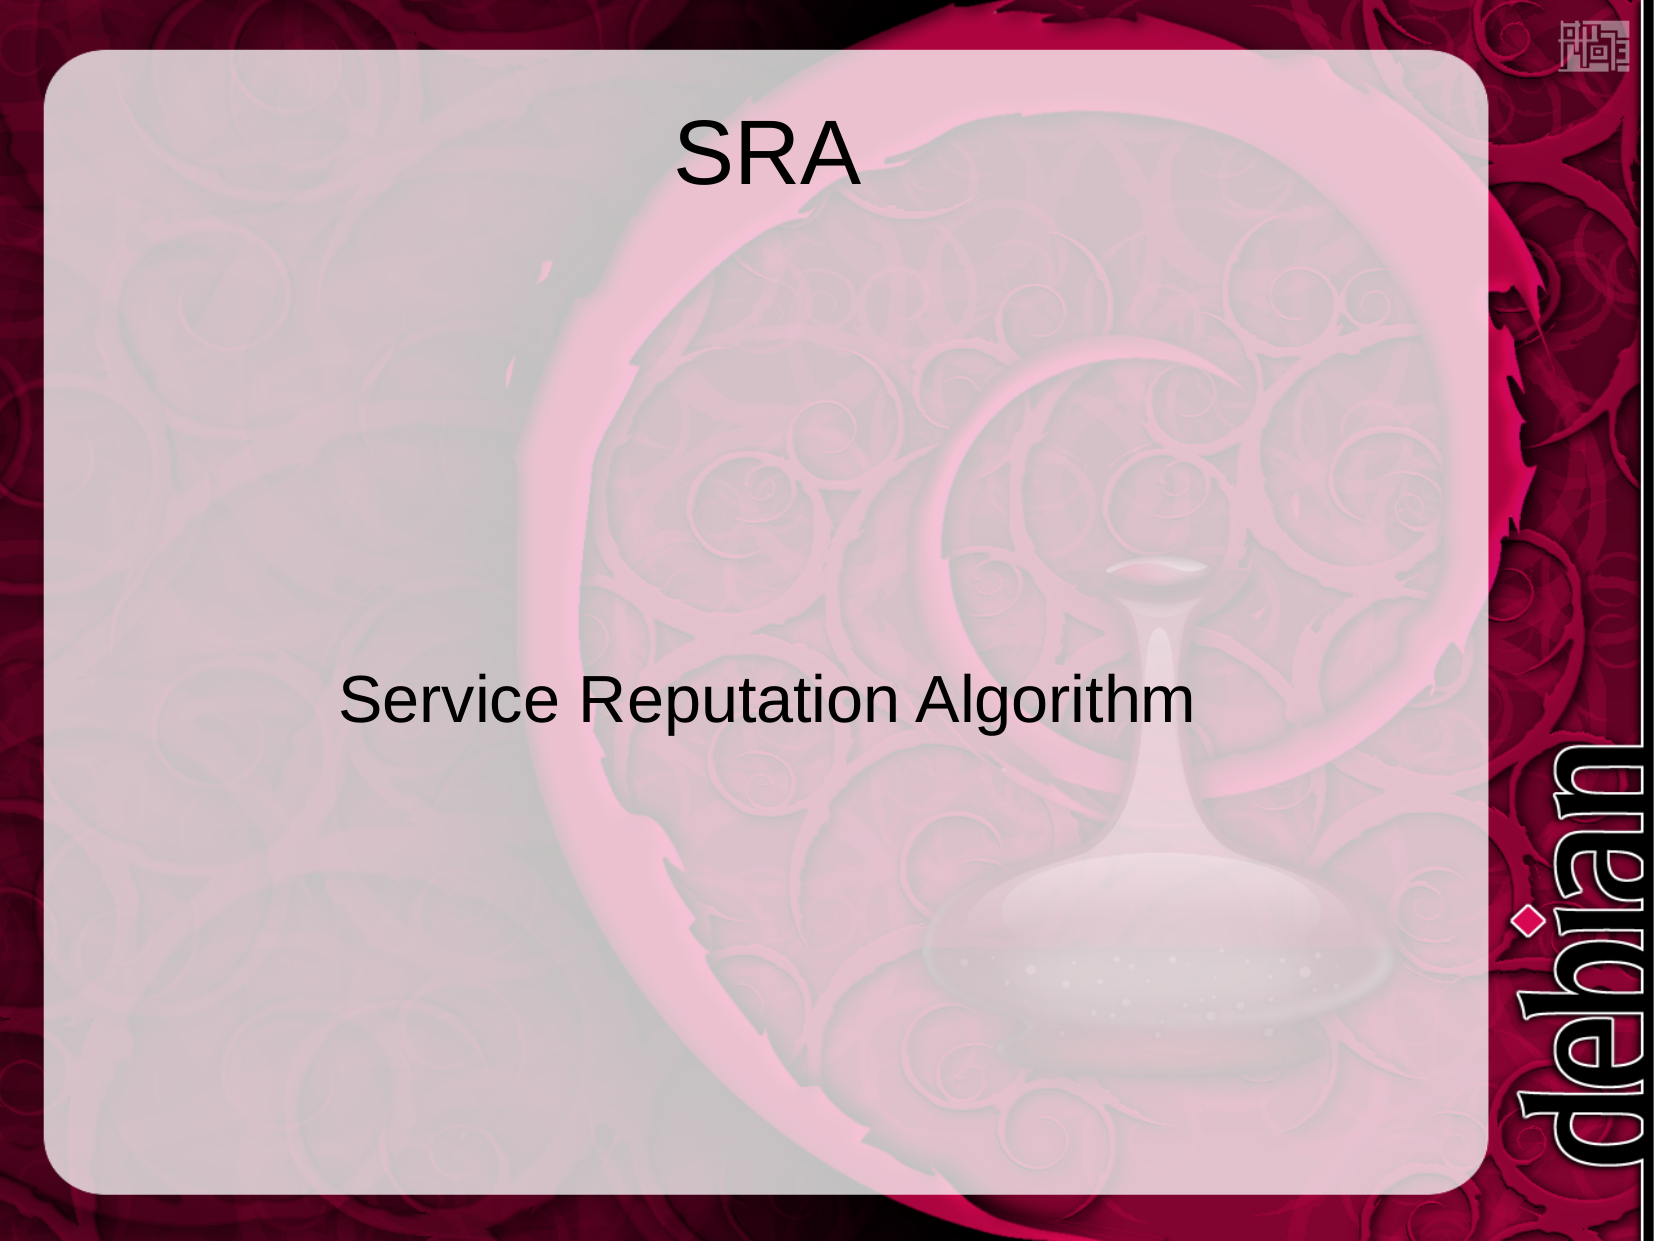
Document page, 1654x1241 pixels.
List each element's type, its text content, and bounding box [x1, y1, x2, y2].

picture [0, 0, 1654, 1241]
subtitle Service Reputation Algorithm [59, 290, 1477, 1109]
title SRA [59, 49, 1477, 257]
